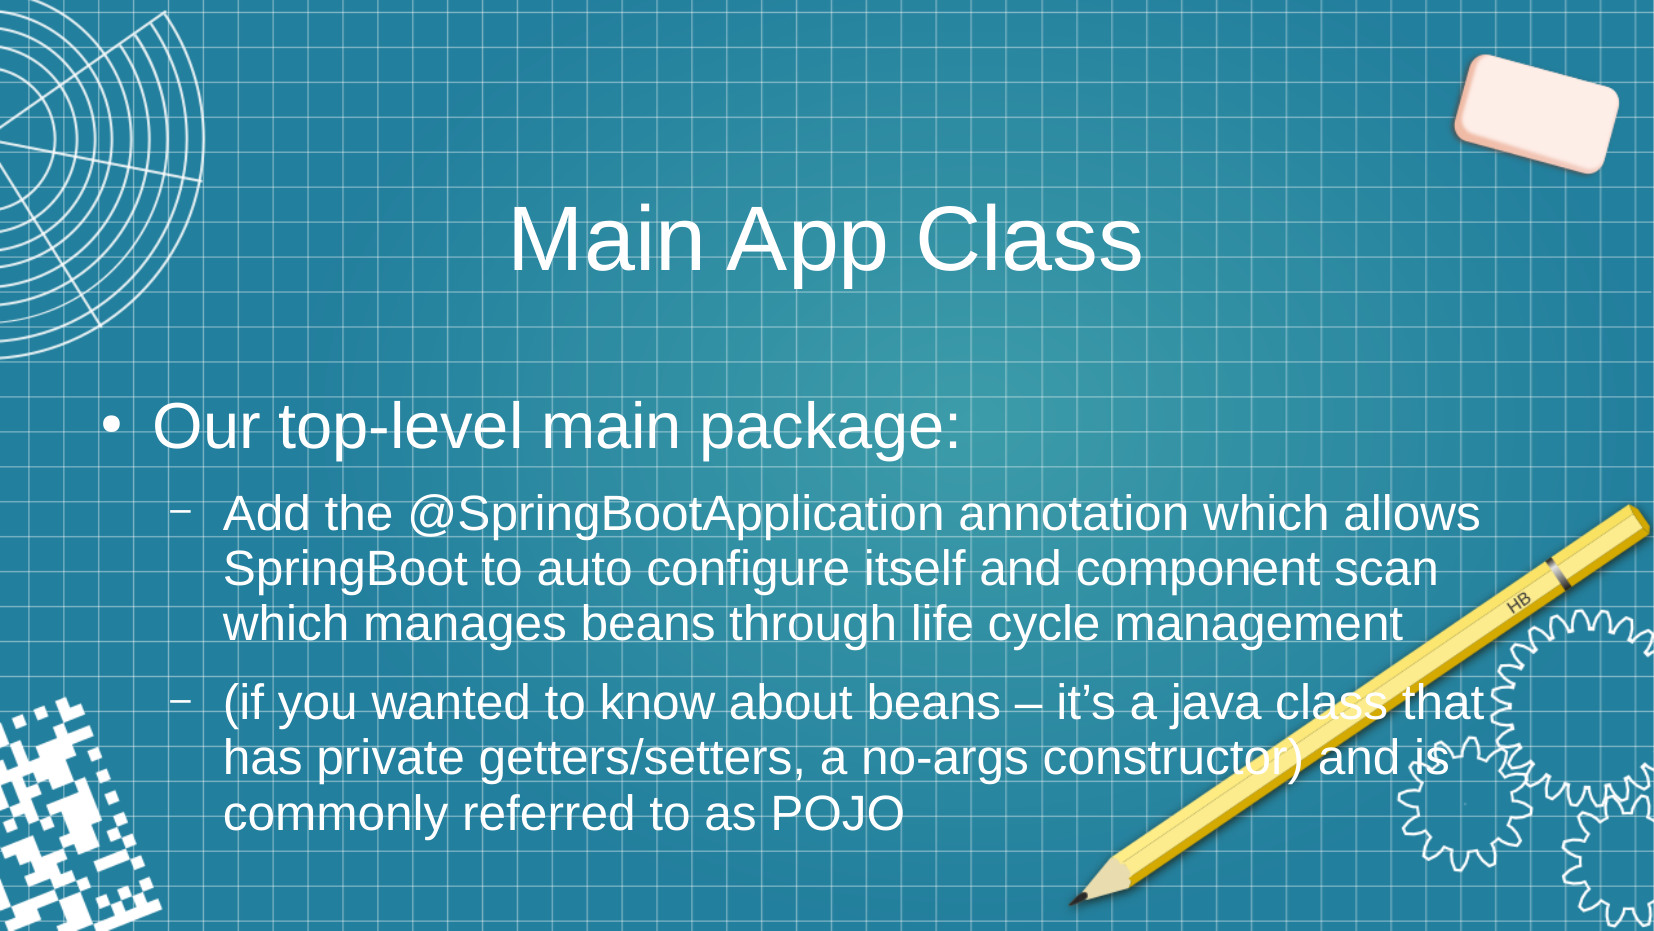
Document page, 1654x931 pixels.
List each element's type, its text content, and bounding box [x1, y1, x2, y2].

picture [0, 0, 1654, 931]
title Main App Class [82, 132, 1571, 346]
list Our top-level main package: Add the @SpringBootApplication annotation which allows SpringBoot to auto configure itself and component scan which manages beans through life cycle management (if you wanted to know about beans – it’s a java class that has private getters/setters, a no-args constructor) and is commonly referred to as POJO [82, 389, 1571, 842]
